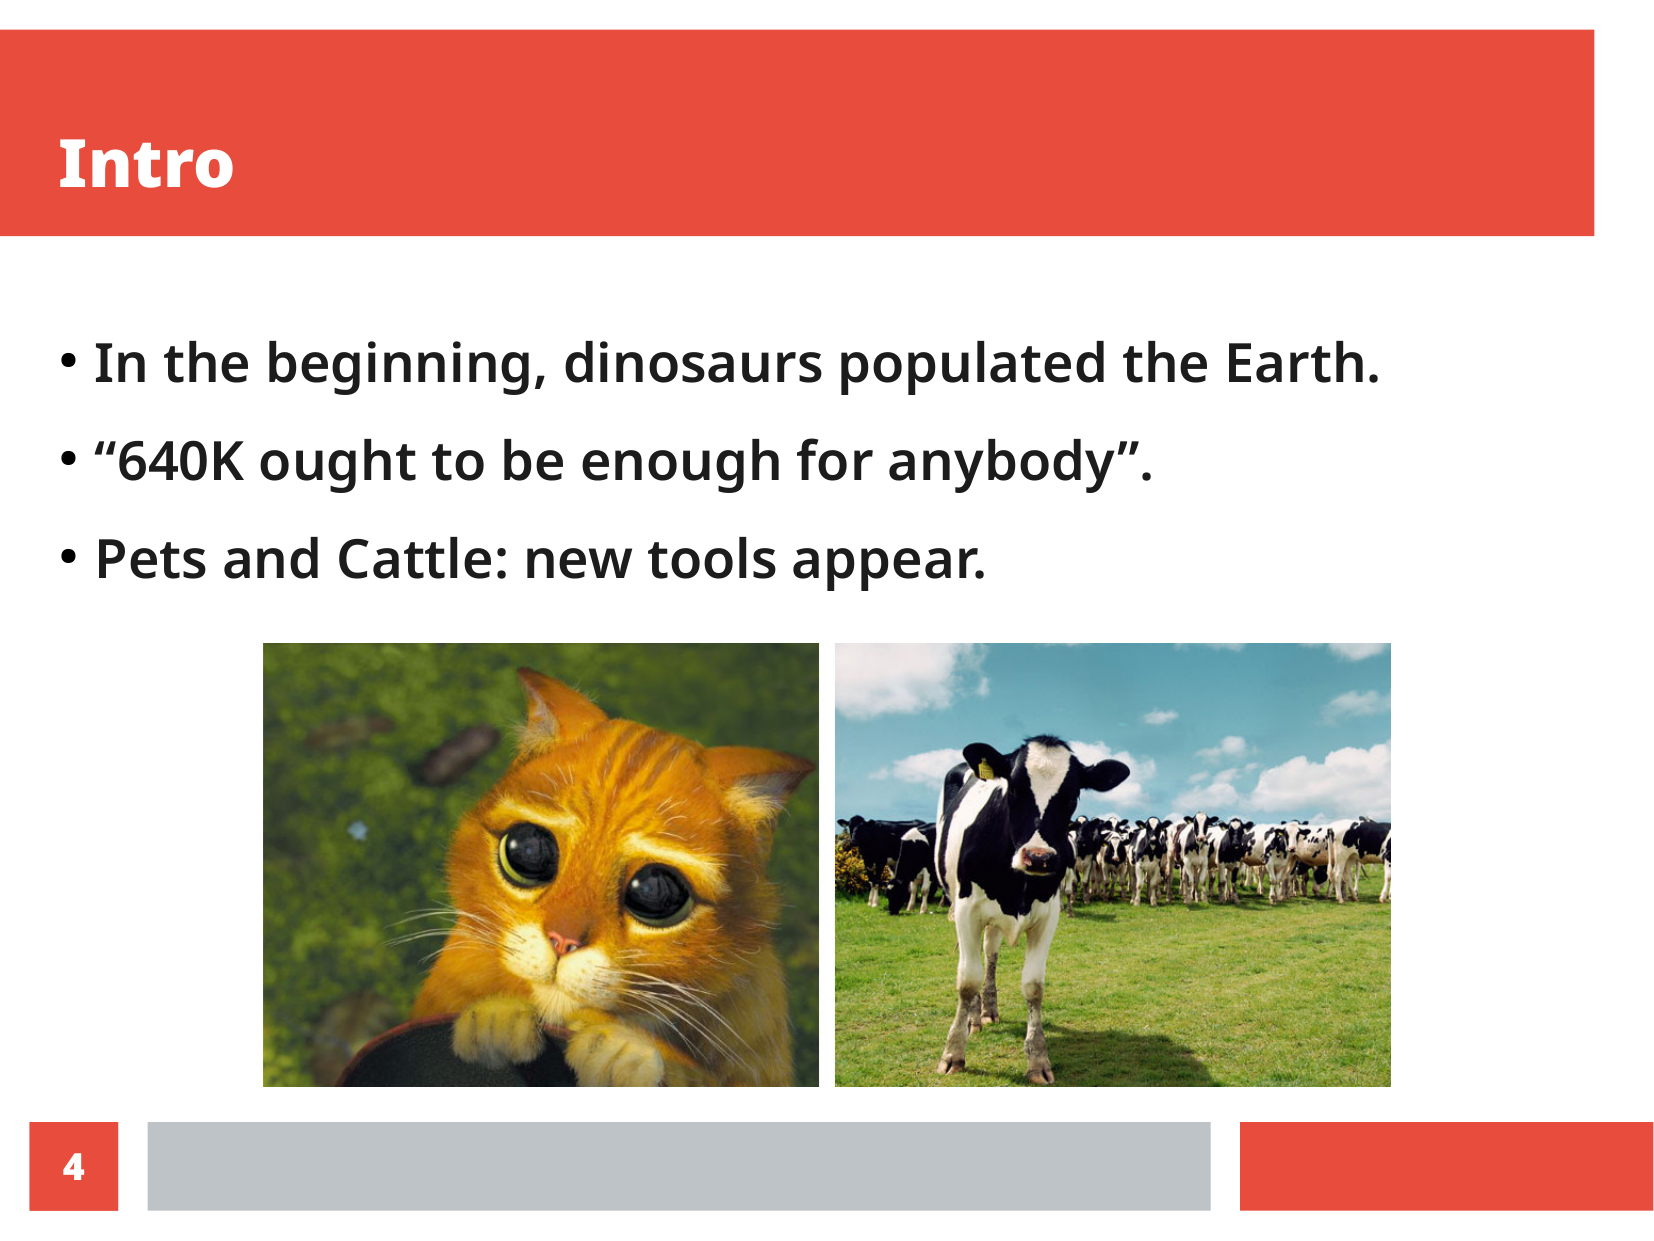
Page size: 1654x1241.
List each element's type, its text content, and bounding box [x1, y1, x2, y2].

title Intro [59, 59, 1595, 207]
picture [262, 643, 1391, 1087]
list In the beginning, dinosaurs populated the Earth. “640K ought to be enough for anybody”. Pets and Cattle: new tools appear. [59, 324, 1565, 1093]
